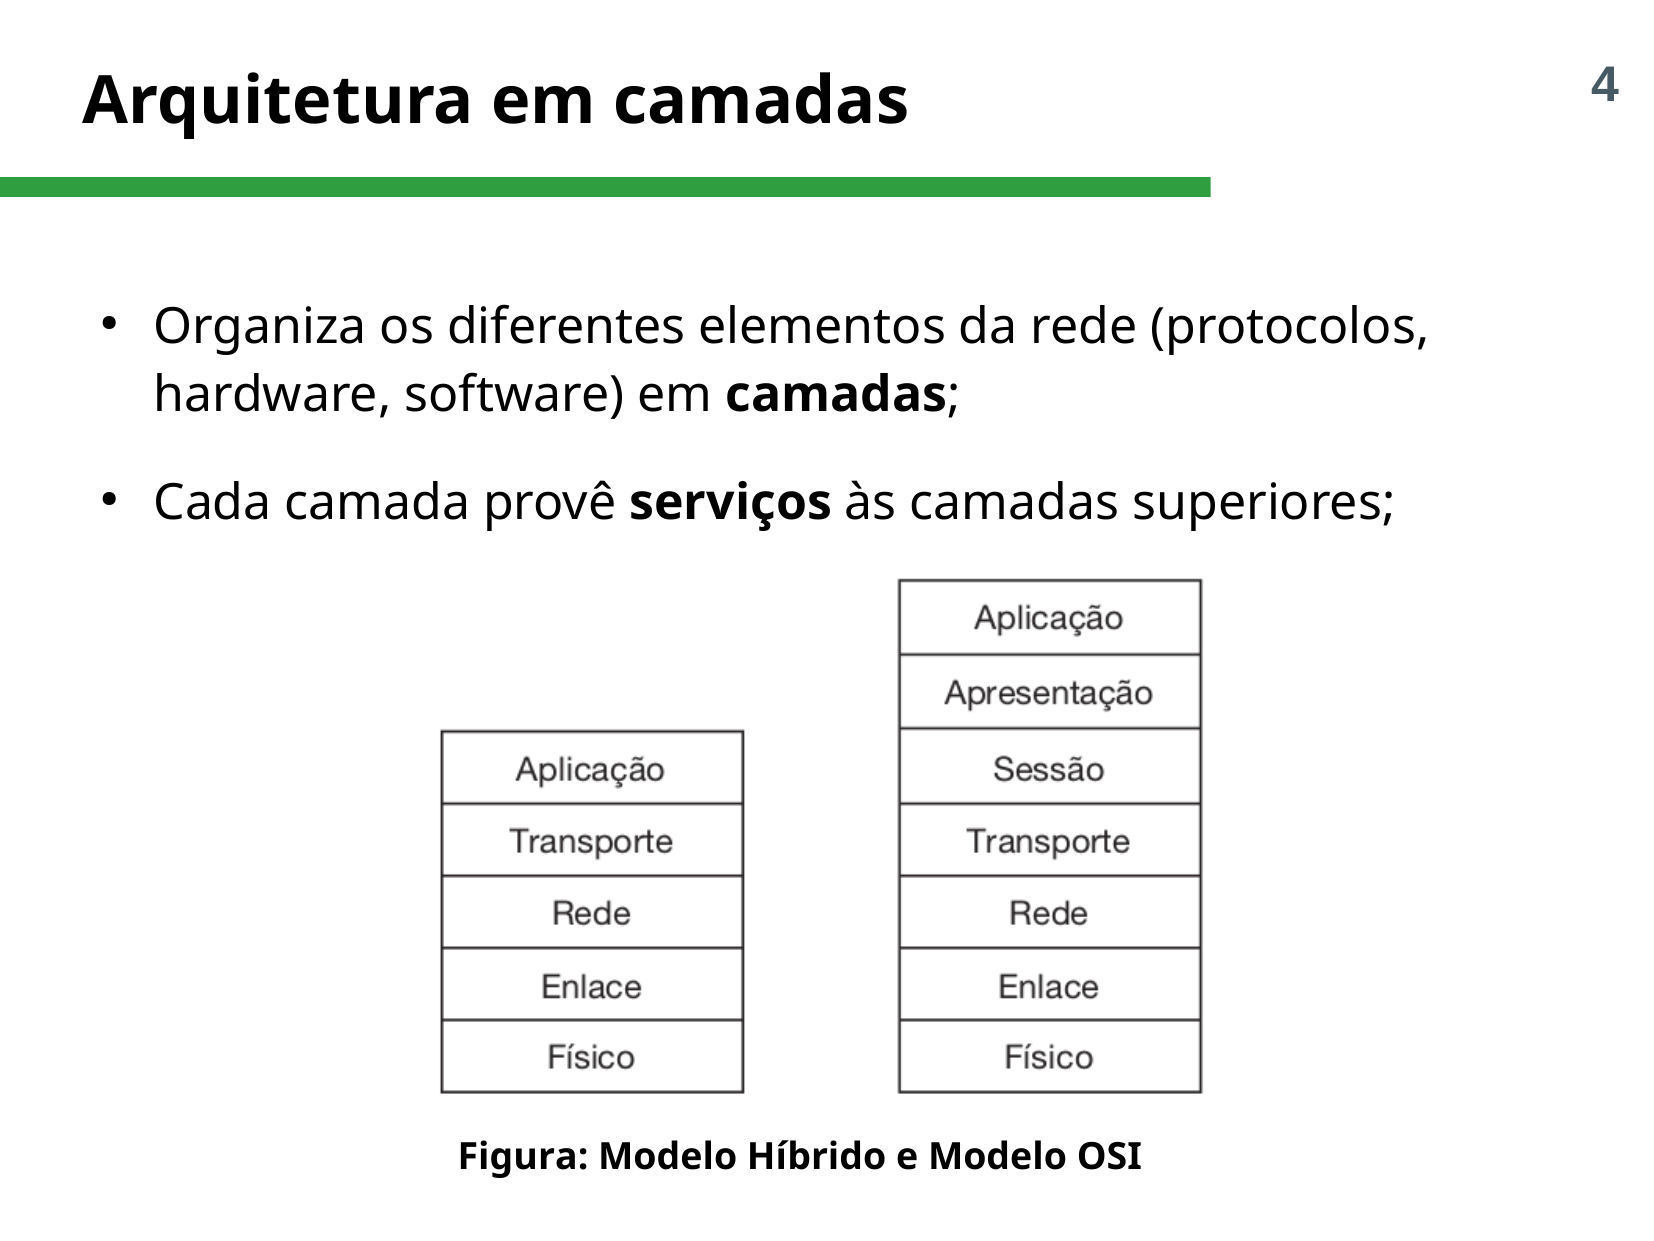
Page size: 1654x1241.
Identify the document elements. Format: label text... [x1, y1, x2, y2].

text_box Figura: Modelo Híbrido e Modelo OSI [442, 1122, 1329, 1181]
picture [383, 537, 1283, 1123]
list Organiza os diferentes elementos da rede (protocolos, hardware, software) em camadas; Cada camada provê serviços às camadas superiores; [82, 290, 1571, 1216]
title Arquitetura em camadas [82, 0, 1152, 202]
